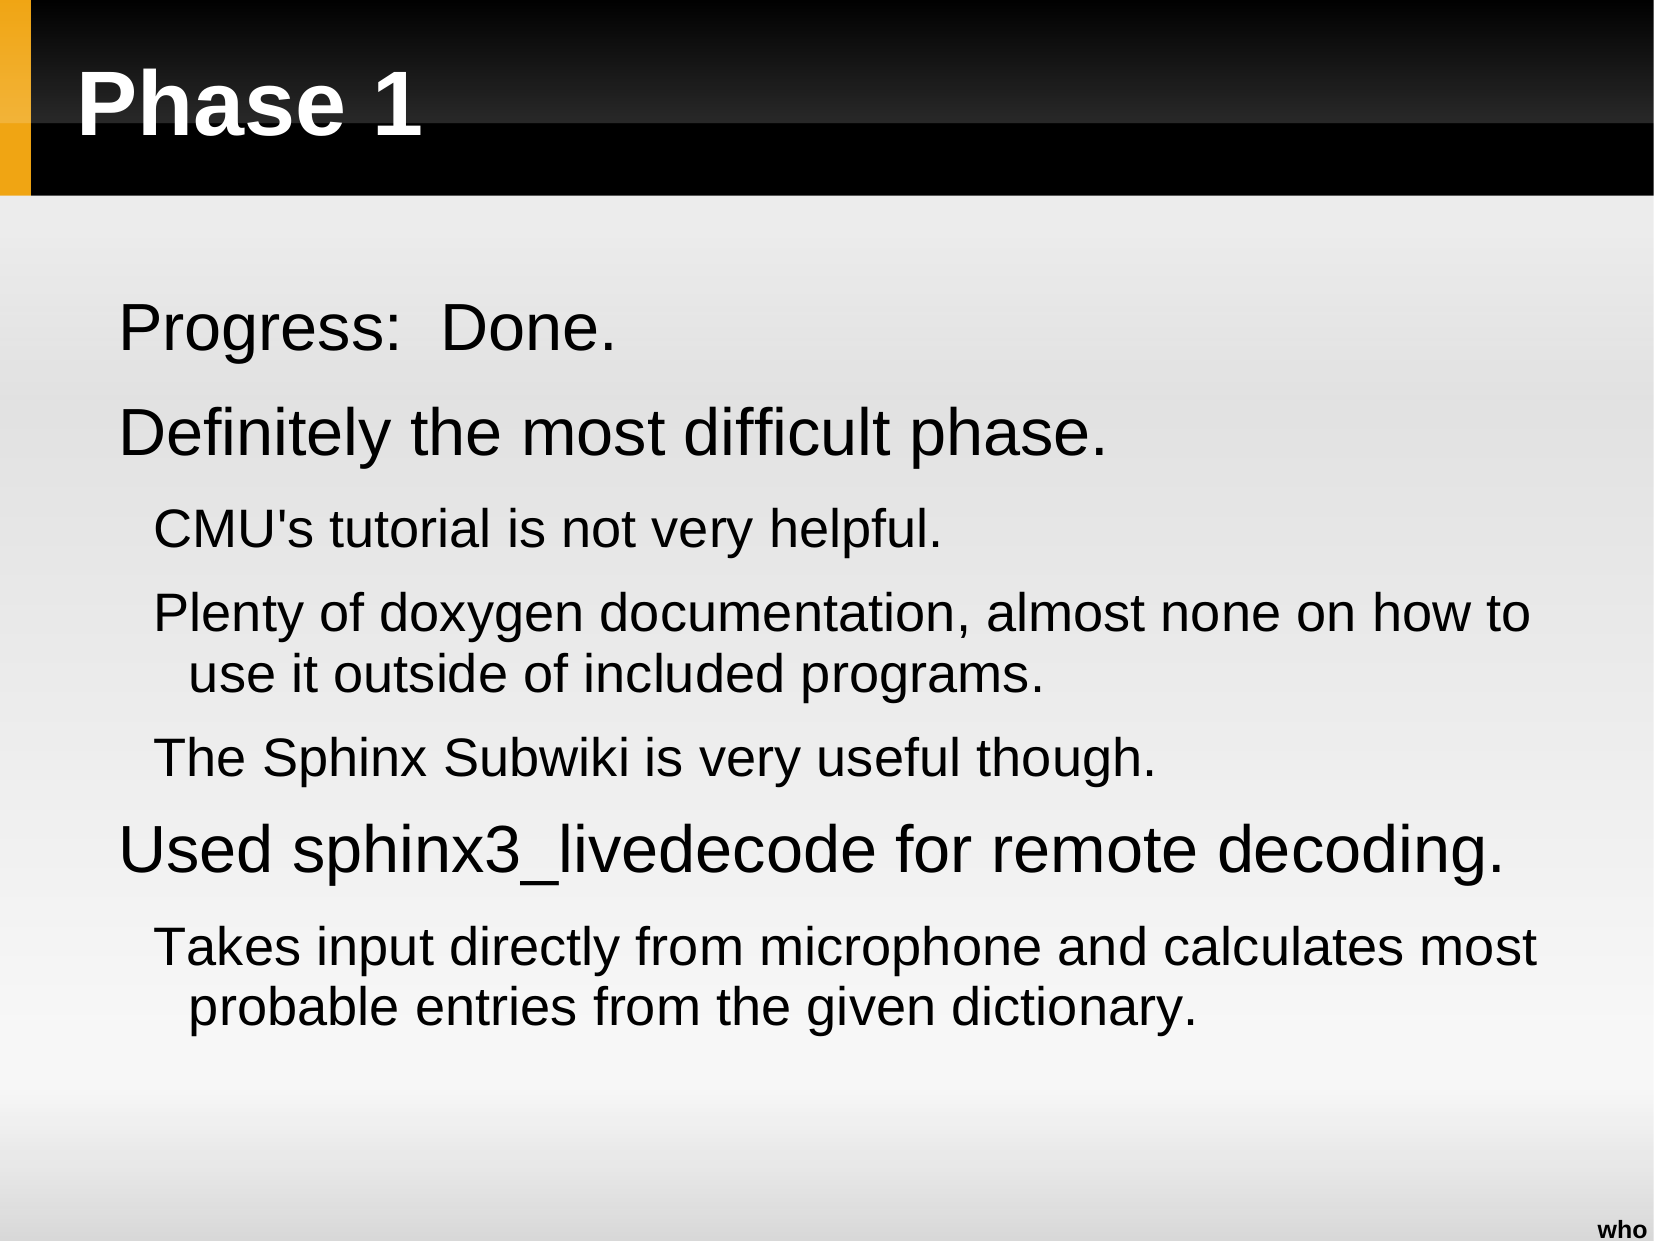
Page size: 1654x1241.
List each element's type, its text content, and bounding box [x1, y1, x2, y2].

picture [0, 0, 1654, 1241]
title Phase 1 [76, 0, 1565, 208]
list Progress: Done. Definitely the most difficult phase. CMU's tutorial is not very helpful. Plenty of doxygen documentation, almost none on how to use it outside of included programs. The Sphinx Subwiki is very useful though. Used sphinx3_livedecode for remote decoding. Takes input directly from microphone and calculates most probable entries from the given dictionary. [82, 290, 1571, 1109]
title who [1310, 1200, 1648, 1241]
